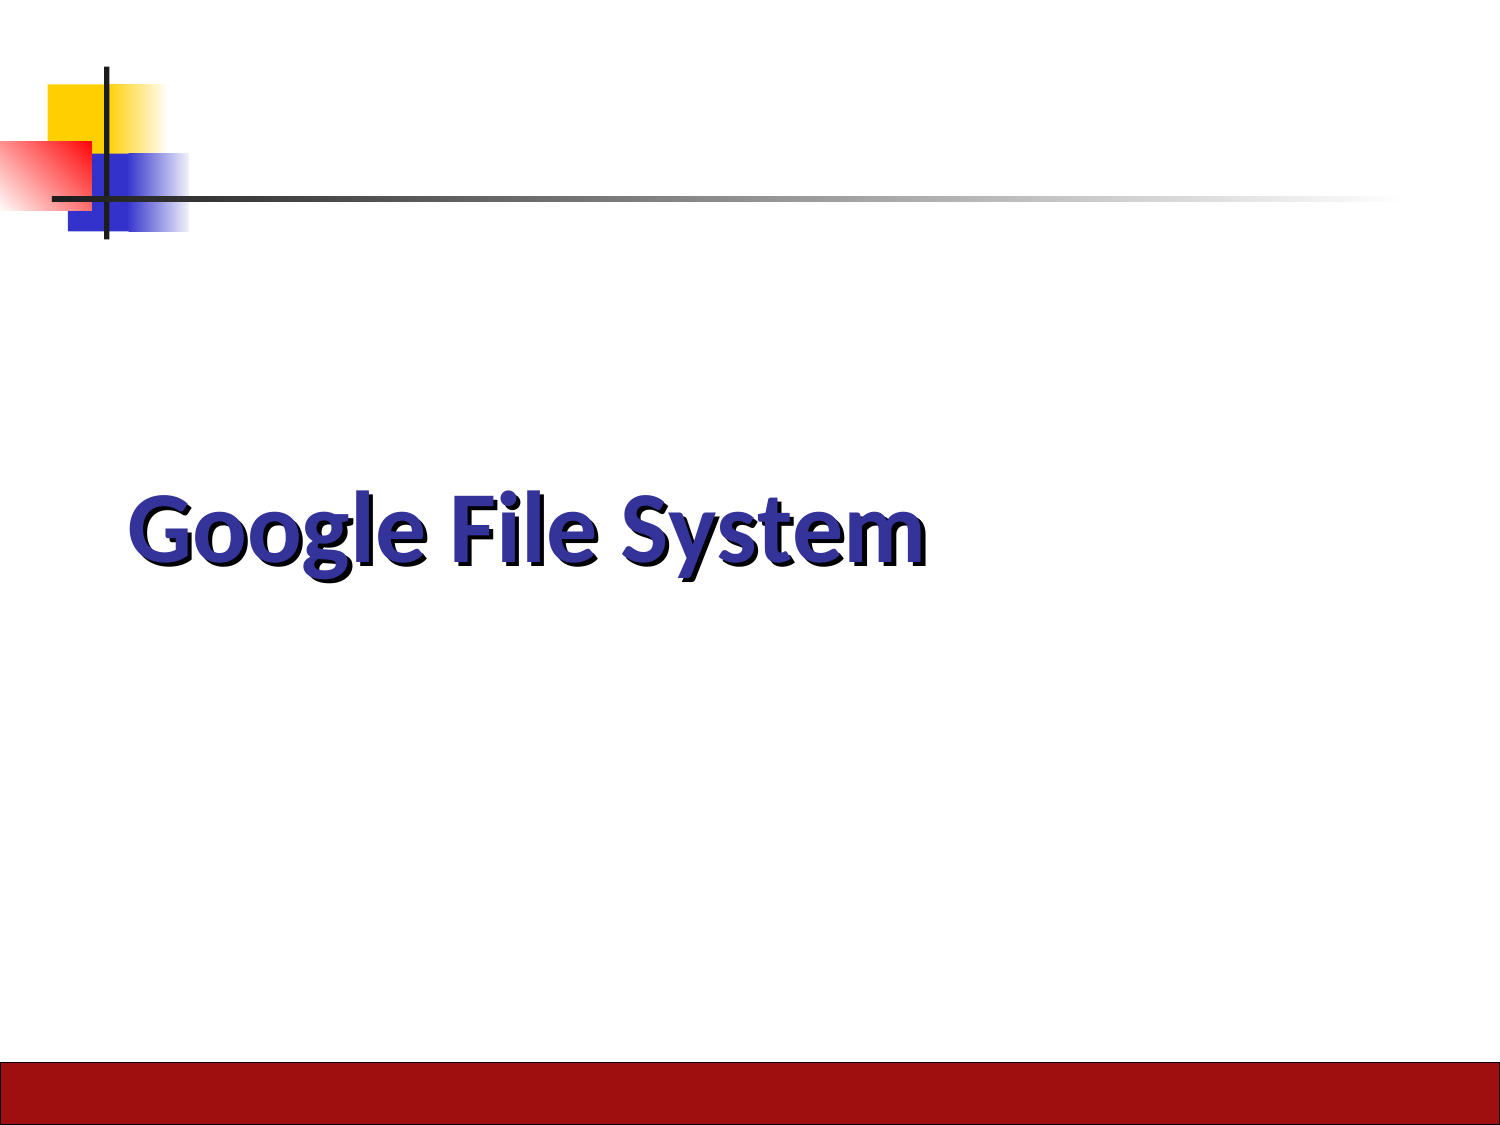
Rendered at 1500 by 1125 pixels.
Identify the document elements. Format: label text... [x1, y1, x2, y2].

text_box Google File System [112, 349, 1388, 591]
